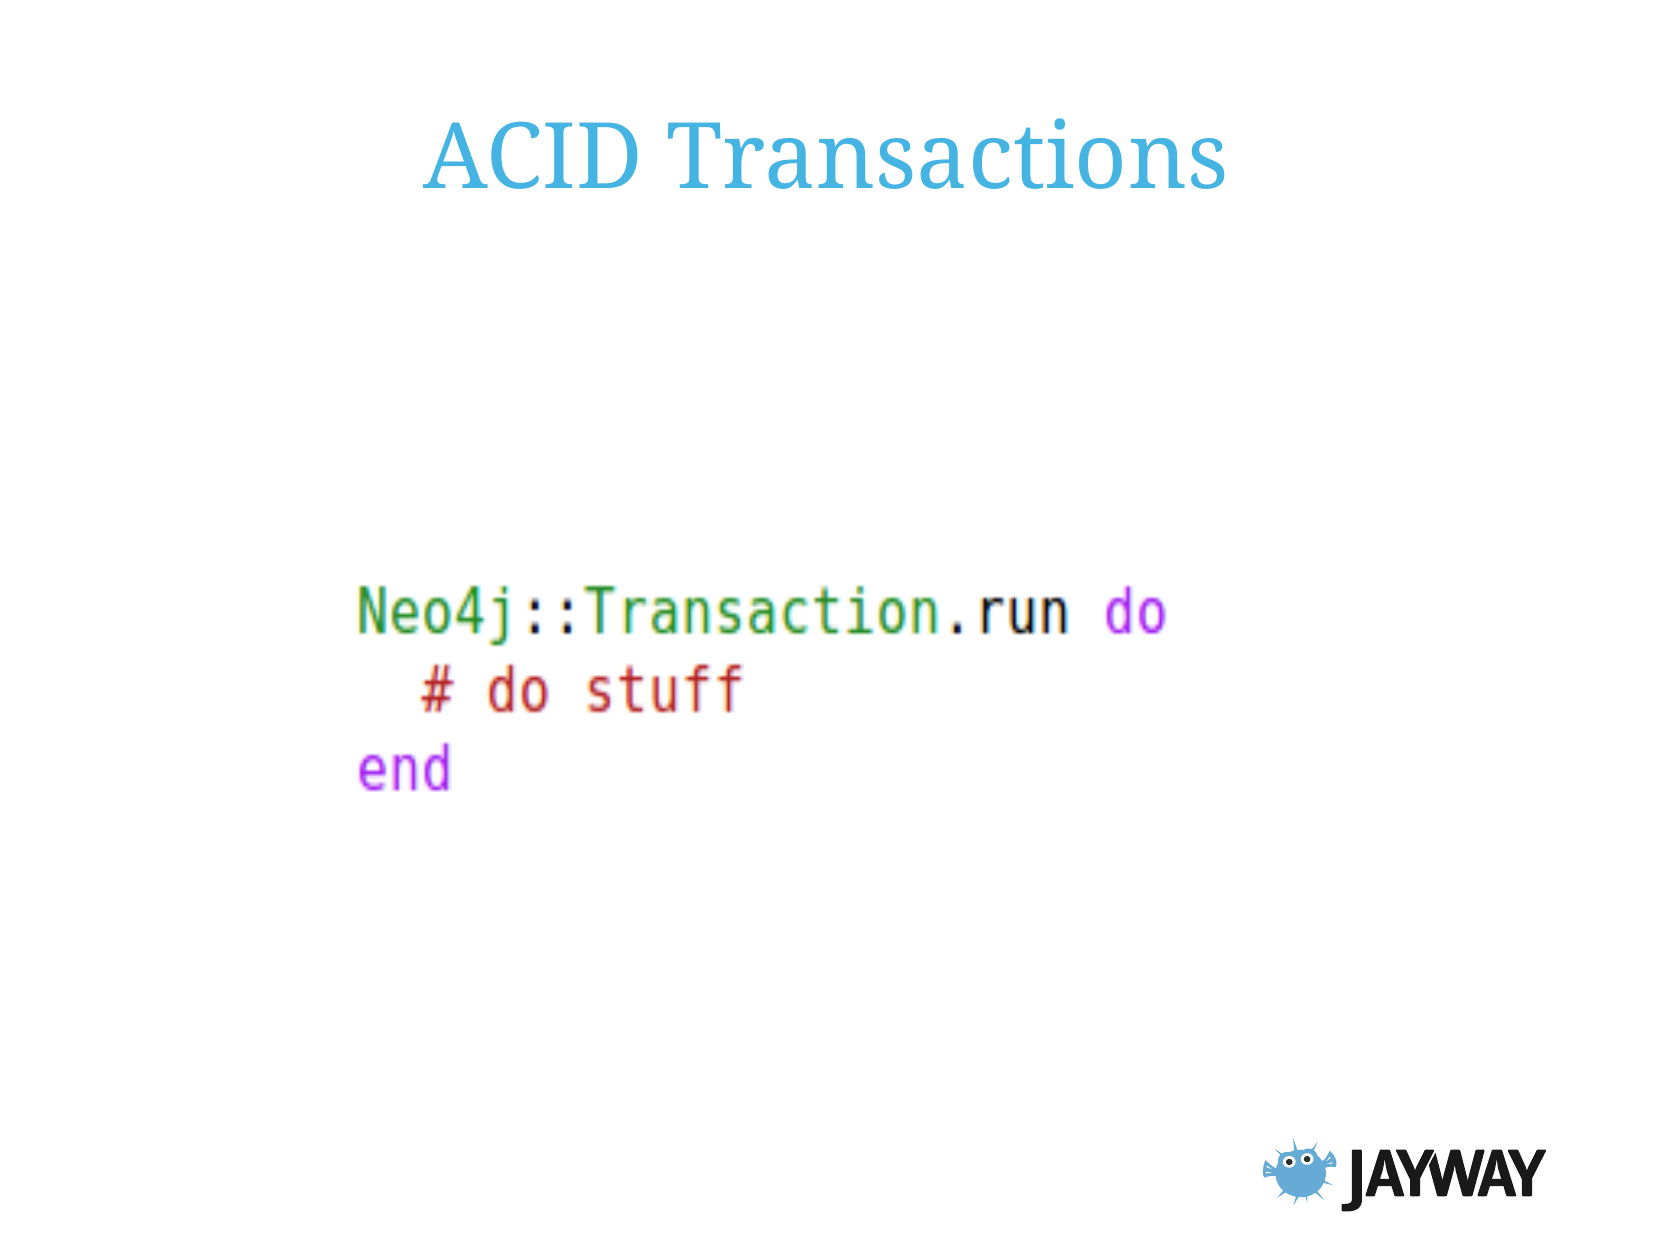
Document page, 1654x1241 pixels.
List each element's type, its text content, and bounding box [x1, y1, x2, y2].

title ACID Transactions [82, 49, 1571, 257]
picture [348, 572, 1212, 835]
